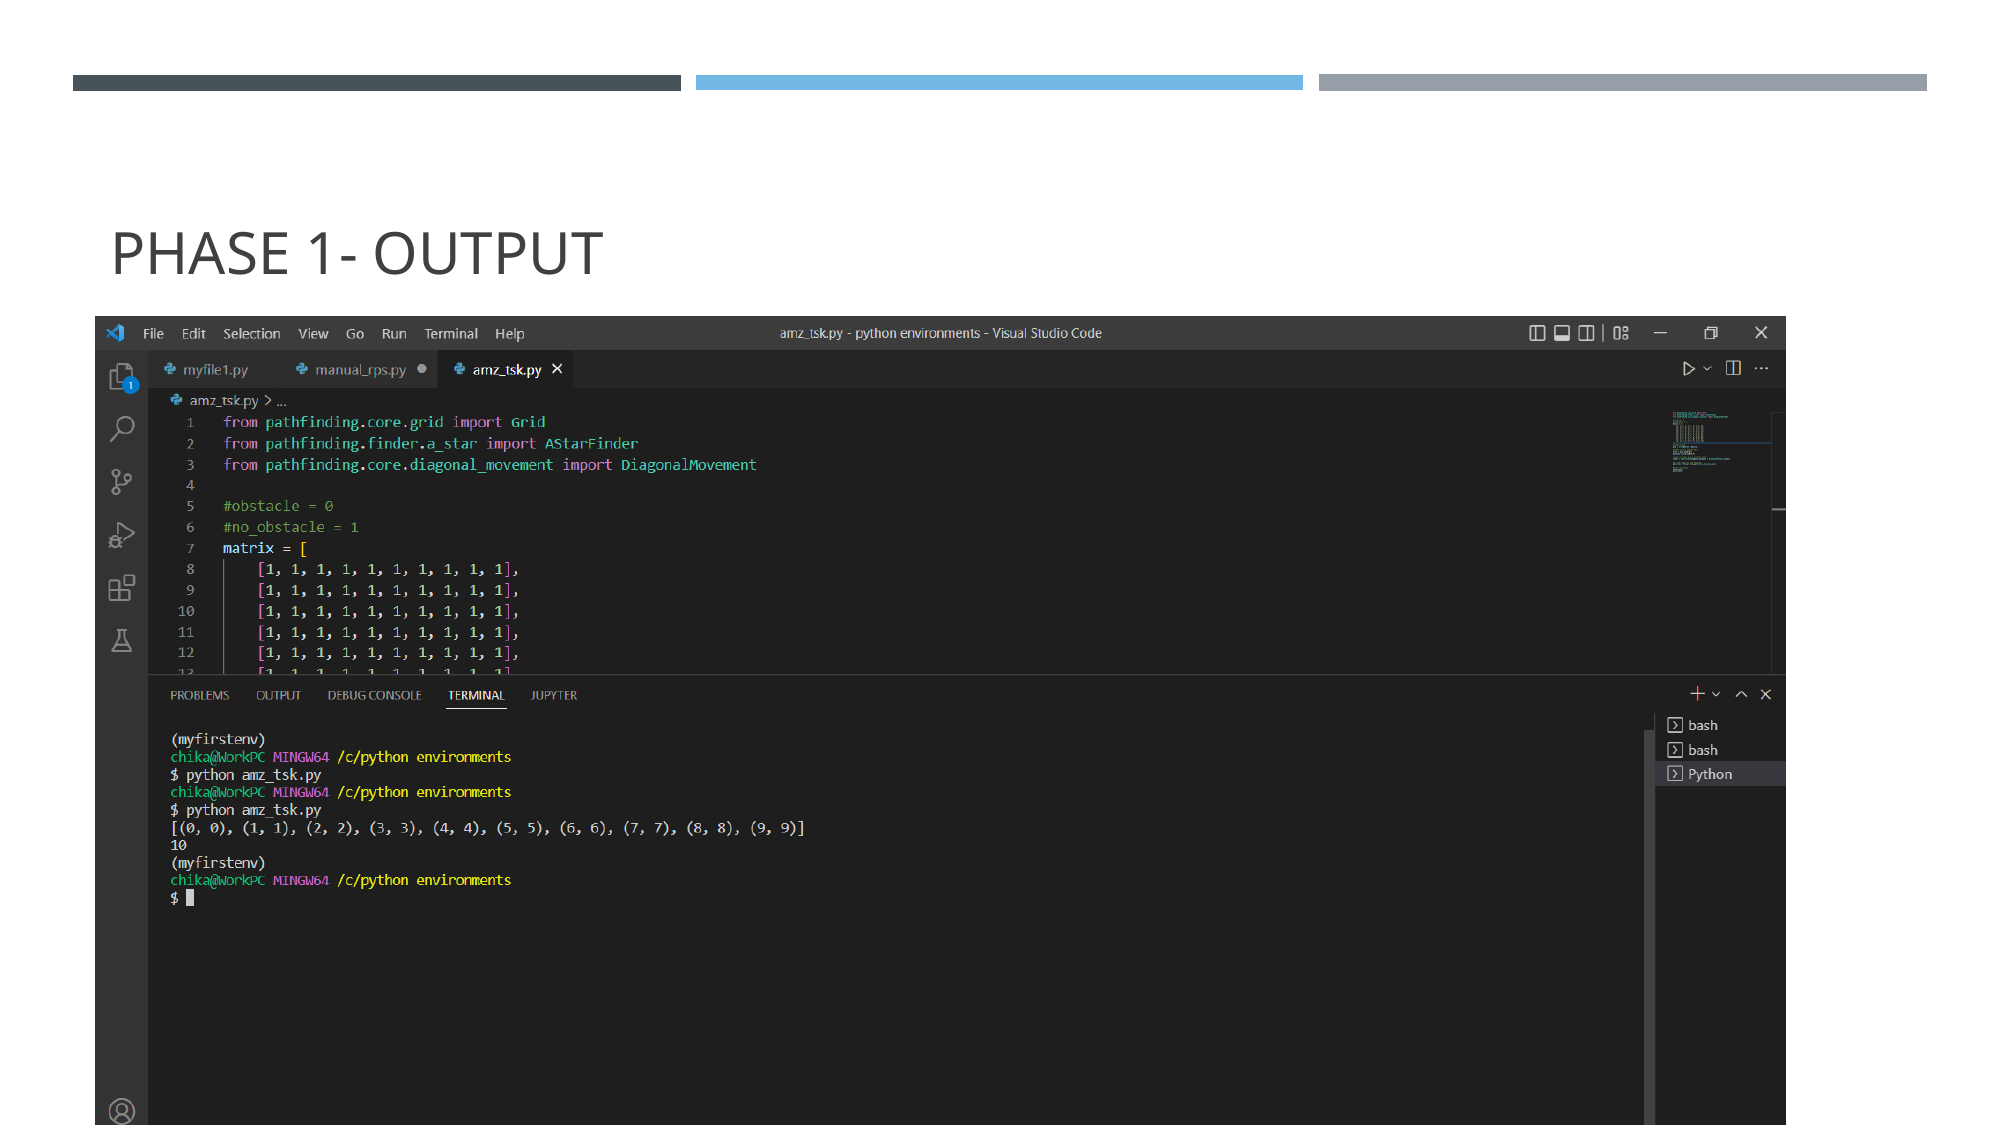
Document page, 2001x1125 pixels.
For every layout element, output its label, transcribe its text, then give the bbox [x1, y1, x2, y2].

title PHASE 1- OUTPUT [95, 98, 1905, 294]
picture [95, 316, 1786, 1125]
